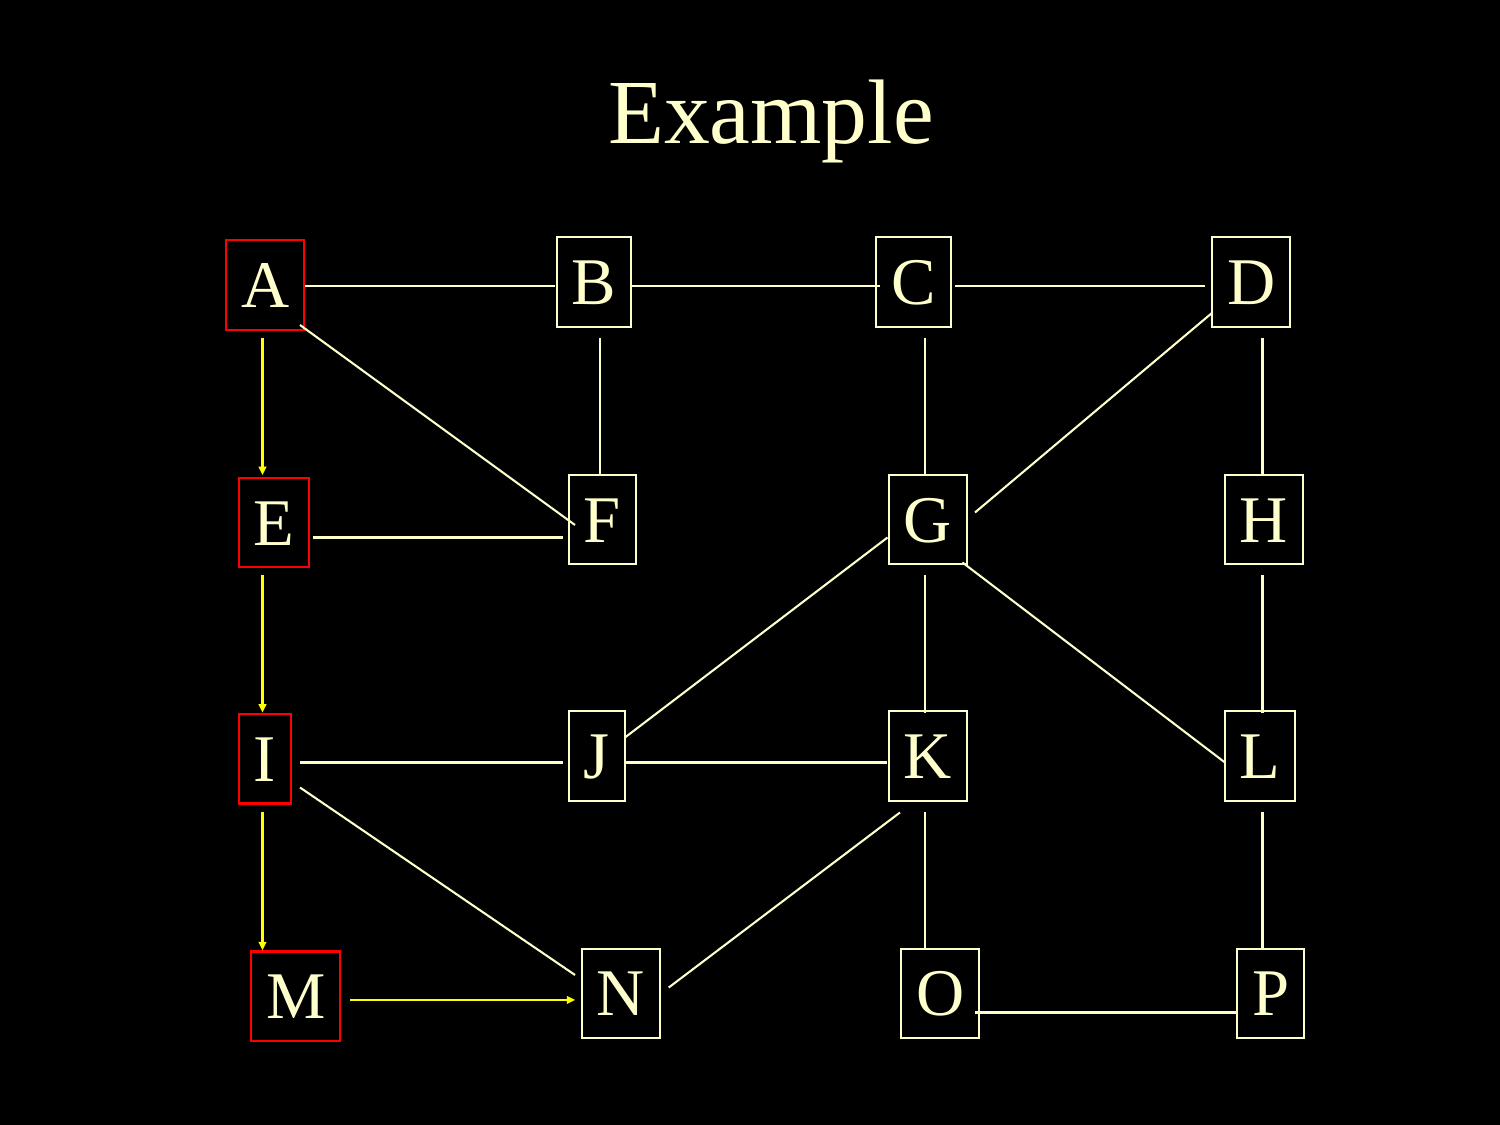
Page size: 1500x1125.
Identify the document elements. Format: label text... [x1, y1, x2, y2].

text_box M [251, 951, 341, 1042]
text_box K [888, 711, 967, 801]
text_box H [1224, 474, 1303, 565]
text_box A [226, 240, 305, 330]
text_box F [569, 474, 636, 565]
text_box L [1224, 711, 1296, 801]
text_box J [569, 711, 625, 801]
text_box I [238, 713, 291, 804]
text_box D [1212, 237, 1291, 327]
text_box E [238, 477, 310, 568]
text_box N [581, 948, 660, 1039]
text_box P [1237, 948, 1305, 1039]
text_box G [888, 474, 967, 565]
title Example [42, 37, 1500, 188]
text_box C [876, 237, 951, 327]
text_box B [556, 237, 632, 327]
text_box O [901, 948, 980, 1039]
